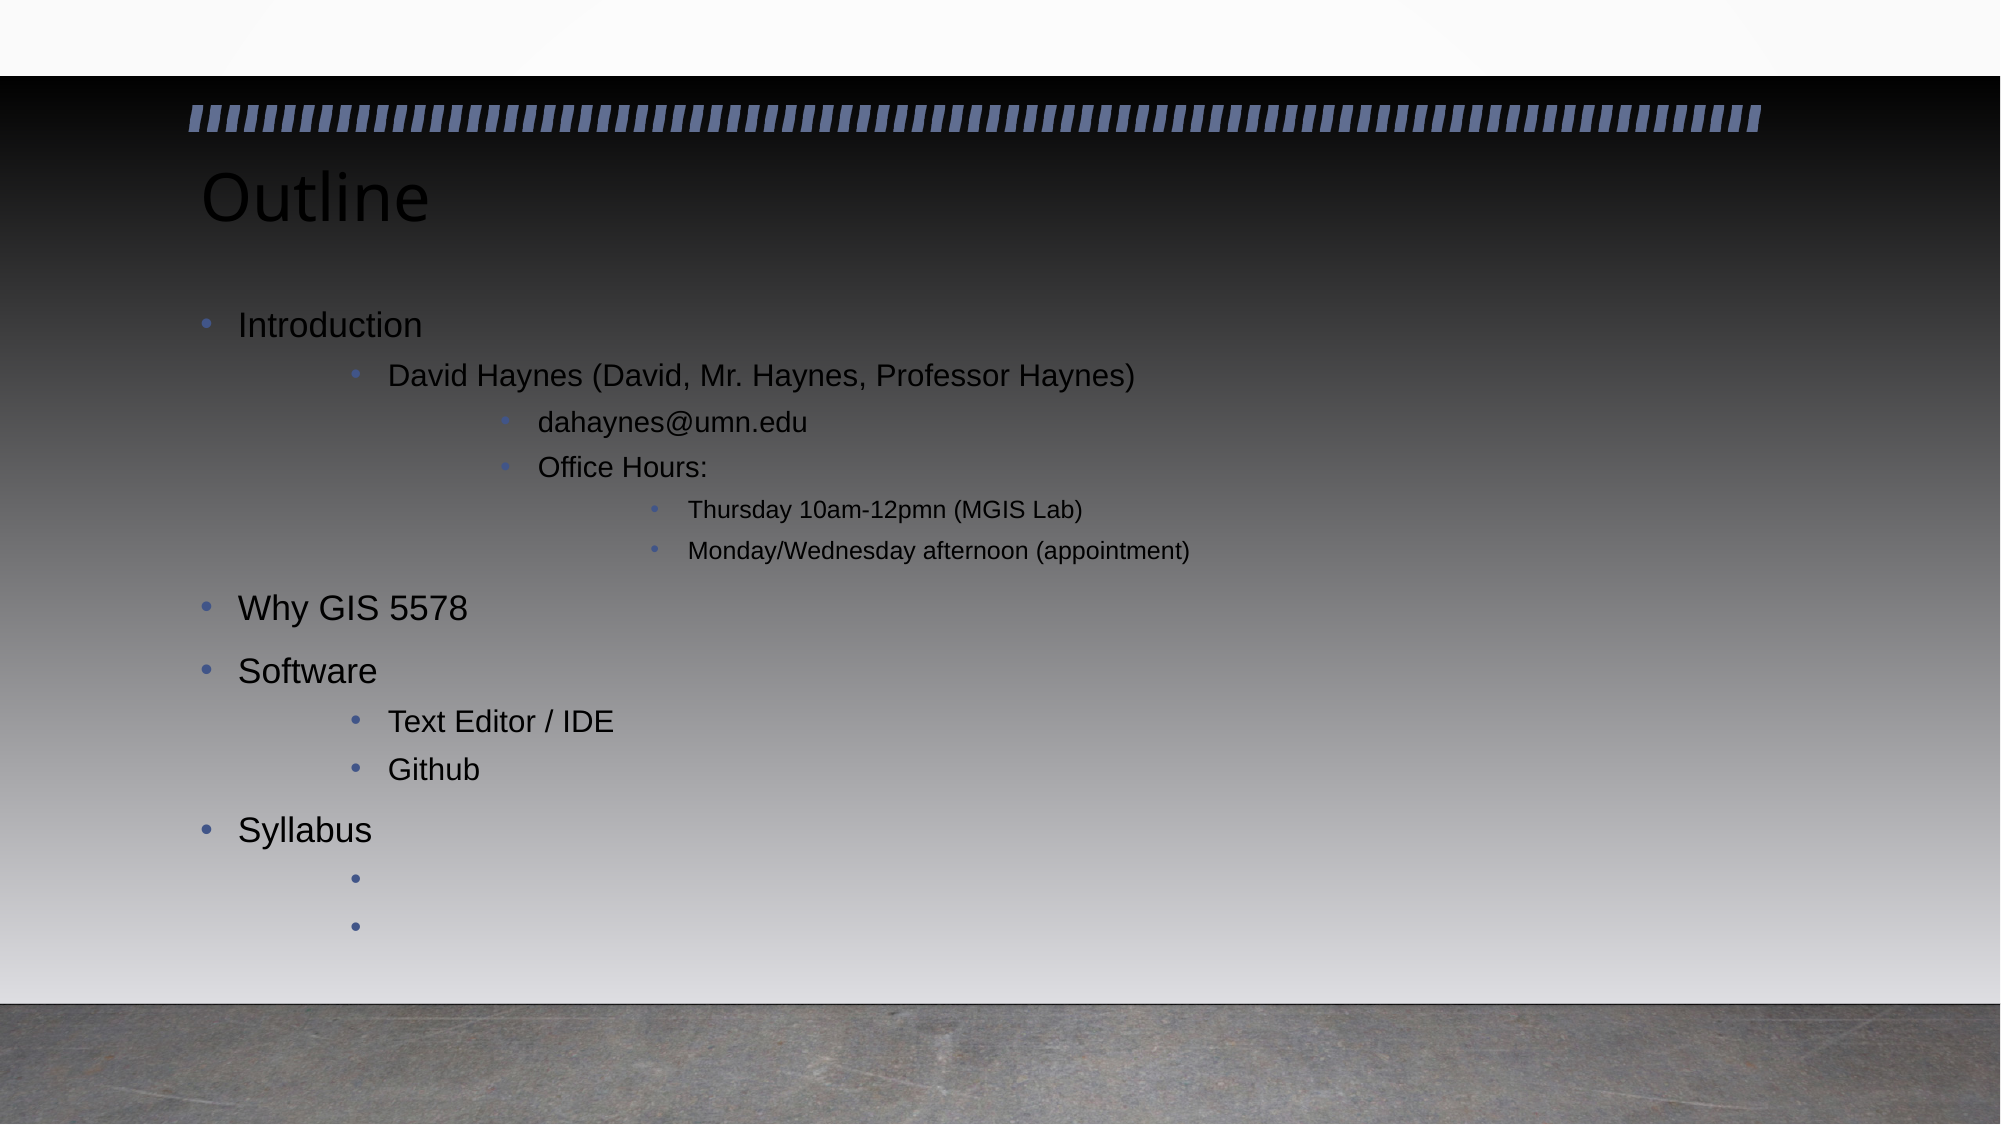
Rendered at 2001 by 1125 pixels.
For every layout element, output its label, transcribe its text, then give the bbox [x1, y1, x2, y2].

list Introduction David Haynes (David, Mr. Haynes, Professor Haynes) dahaynes@umn.edu Office Hours: Thursday 10am-12pmn (MGIS Lab) Monday/Wednesday afternoon (appointment) Why GIS 5578 Software Text Editor / IDE Github Syllabus [185, 294, 1761, 897]
title Outline [185, 156, 1761, 294]
